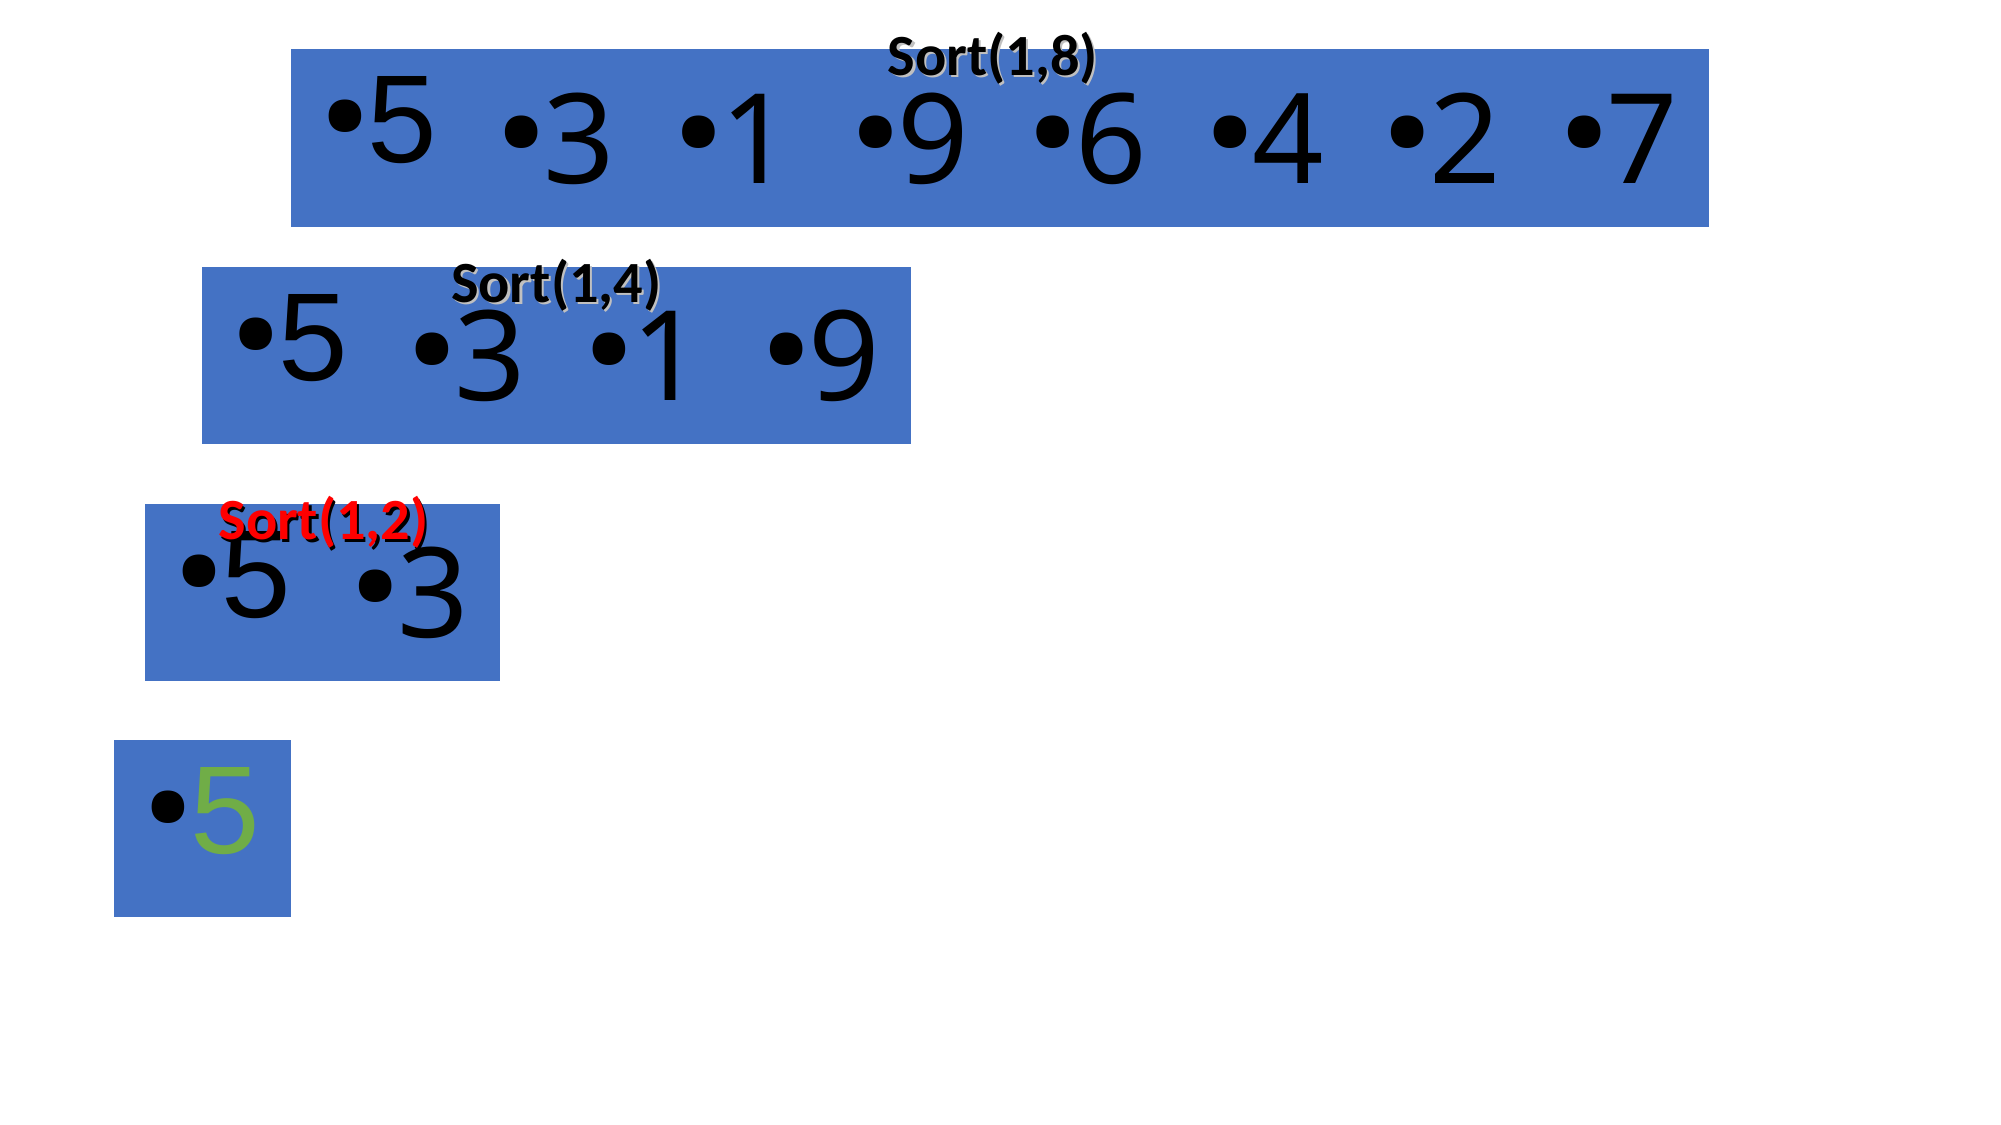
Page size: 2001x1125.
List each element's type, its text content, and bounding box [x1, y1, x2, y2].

table_header 6 [1093, 136, 1130, 175]
table_header 7 [1531, 49, 1709, 227]
text_box Sort(1,2) [203, 474, 444, 559]
table_header 9 [914, 102, 951, 141]
text_box Sort(1,4) [436, 236, 677, 321]
table_header 5 [114, 740, 291, 917]
text_box Sort(1,8) [873, 9, 1113, 94]
table_header 6 [1000, 49, 1177, 227]
table_header 3 [379, 267, 556, 444]
table_header 9 [733, 267, 911, 444]
table_header 3 [323, 504, 500, 681]
table_header 5 [291, 49, 468, 227]
table_header 1 [646, 49, 823, 227]
table_header 1 [556, 267, 733, 444]
table_header 9 [823, 49, 1000, 227]
table_header 3 [468, 49, 646, 227]
table_header 5 [145, 504, 323, 681]
table_header 5 [202, 267, 379, 444]
table_header 2 [1354, 49, 1531, 227]
table_header 4 [1177, 49, 1354, 227]
